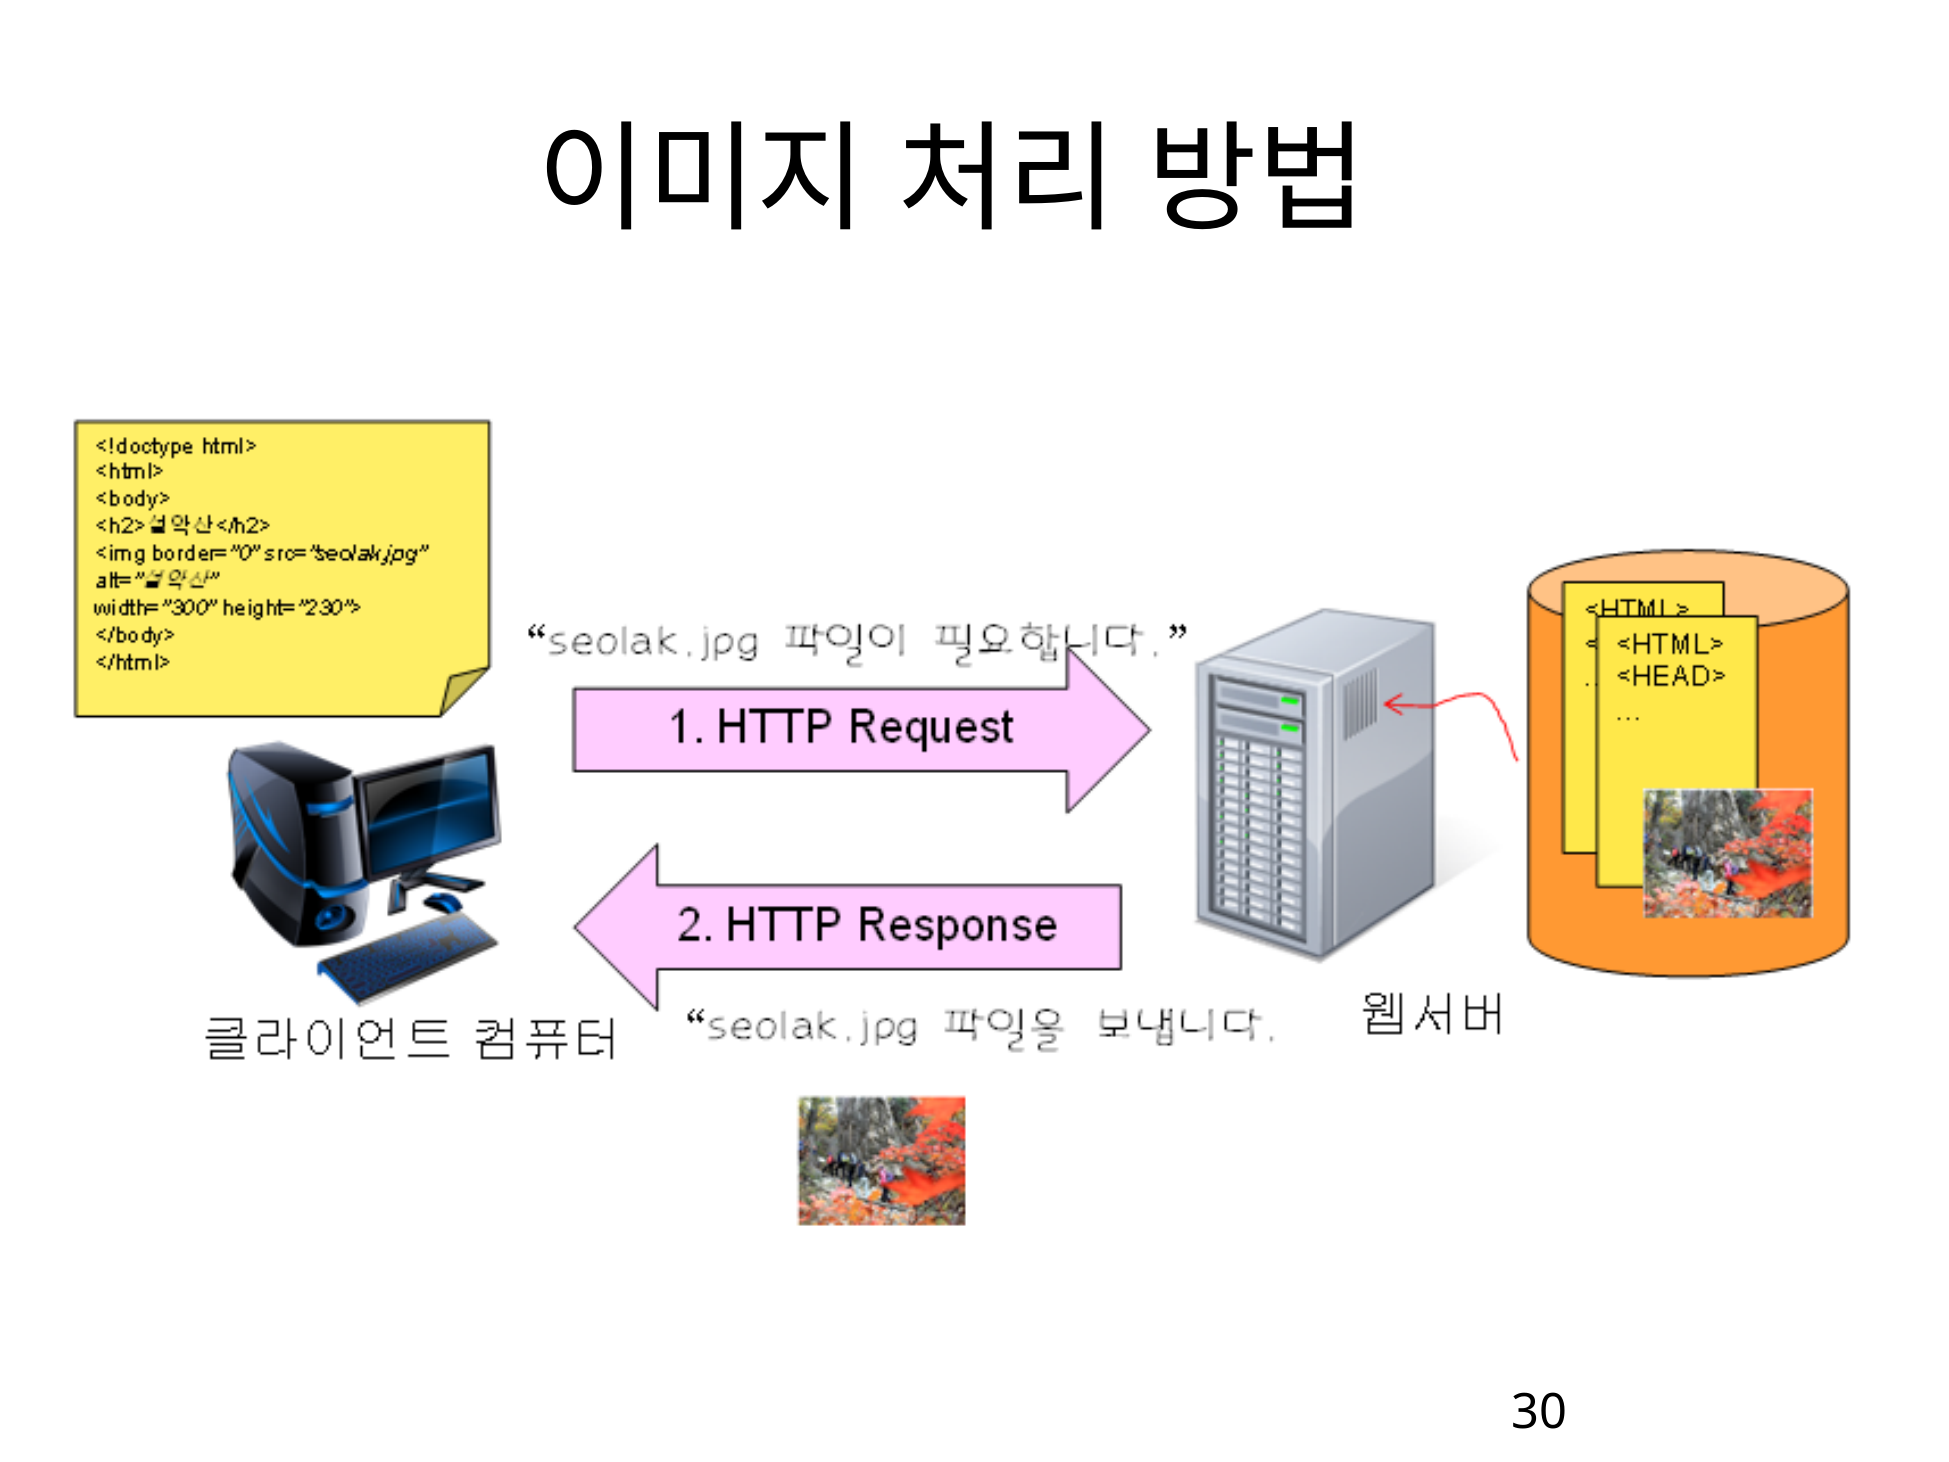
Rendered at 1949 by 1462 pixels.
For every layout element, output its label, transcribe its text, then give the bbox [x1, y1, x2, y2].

picture [54, 395, 1896, 1251]
slide_number <숫자> [1496, 1372, 1899, 1462]
title 이미지 처리 방법 [156, 92, 1749, 255]
